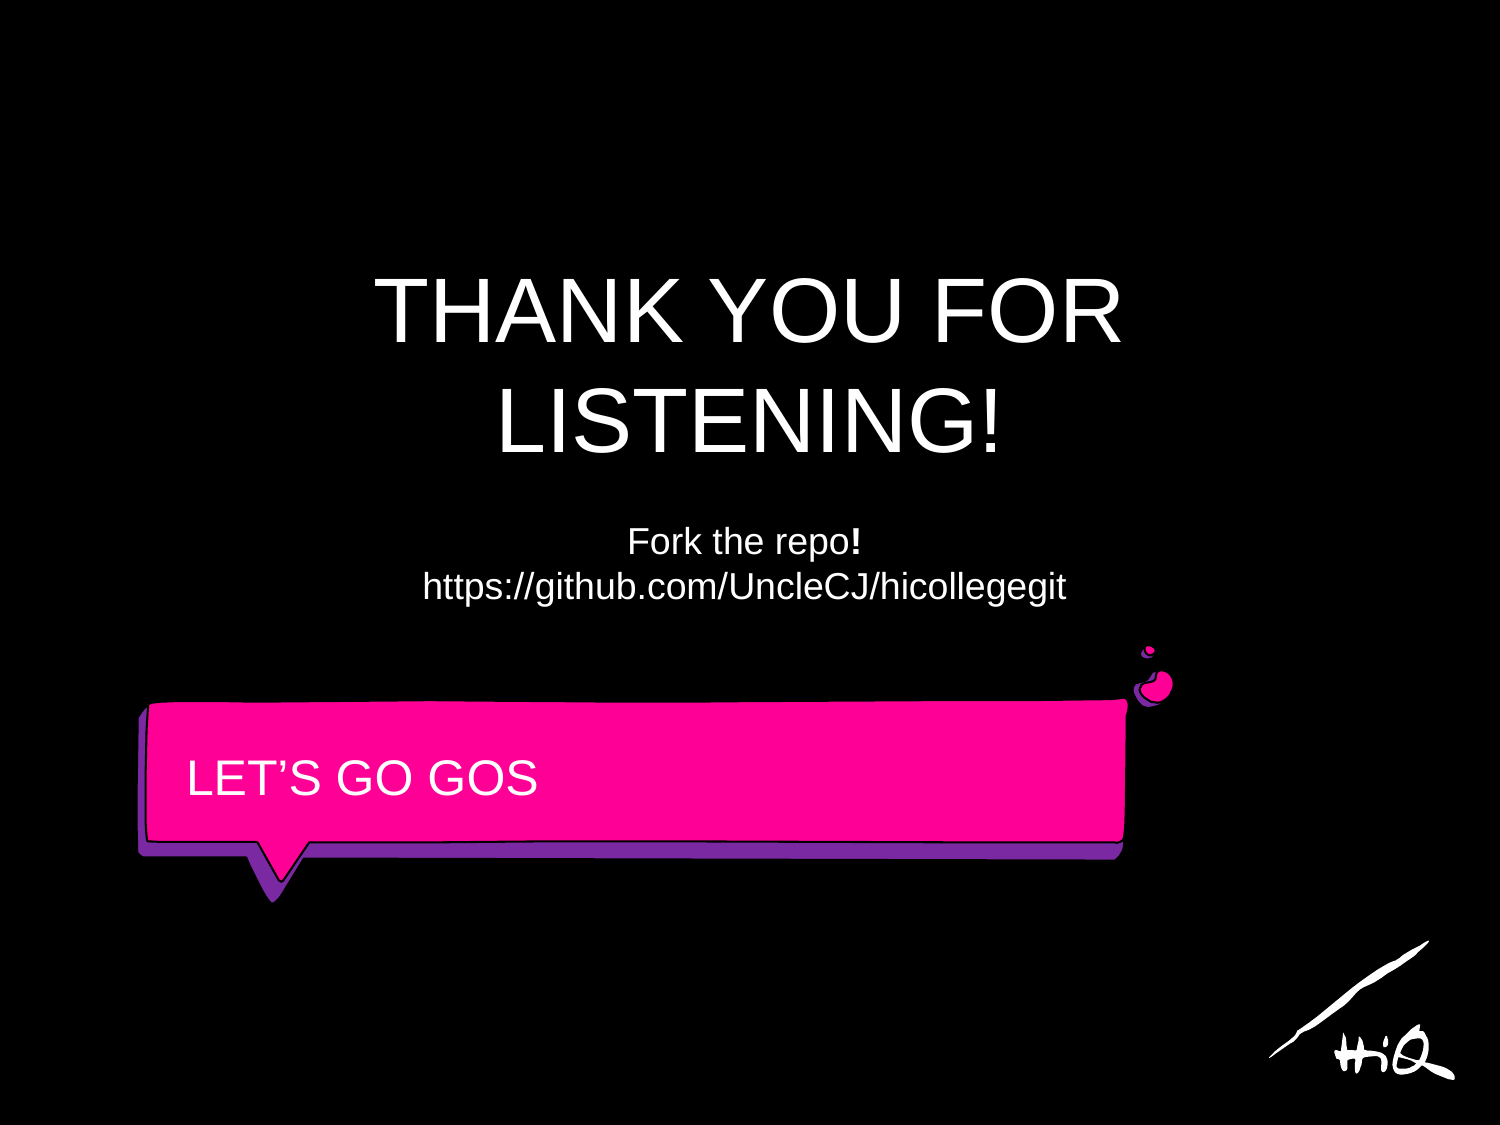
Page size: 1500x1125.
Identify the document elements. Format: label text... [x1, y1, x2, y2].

title Let’s go gos [171, 721, 1093, 829]
text_box THANK YOU FOR LISTENING! [289, 243, 1211, 481]
text_box Fork the repo! https://github.com/UncleCJ/hicollegegit [375, 509, 1125, 614]
